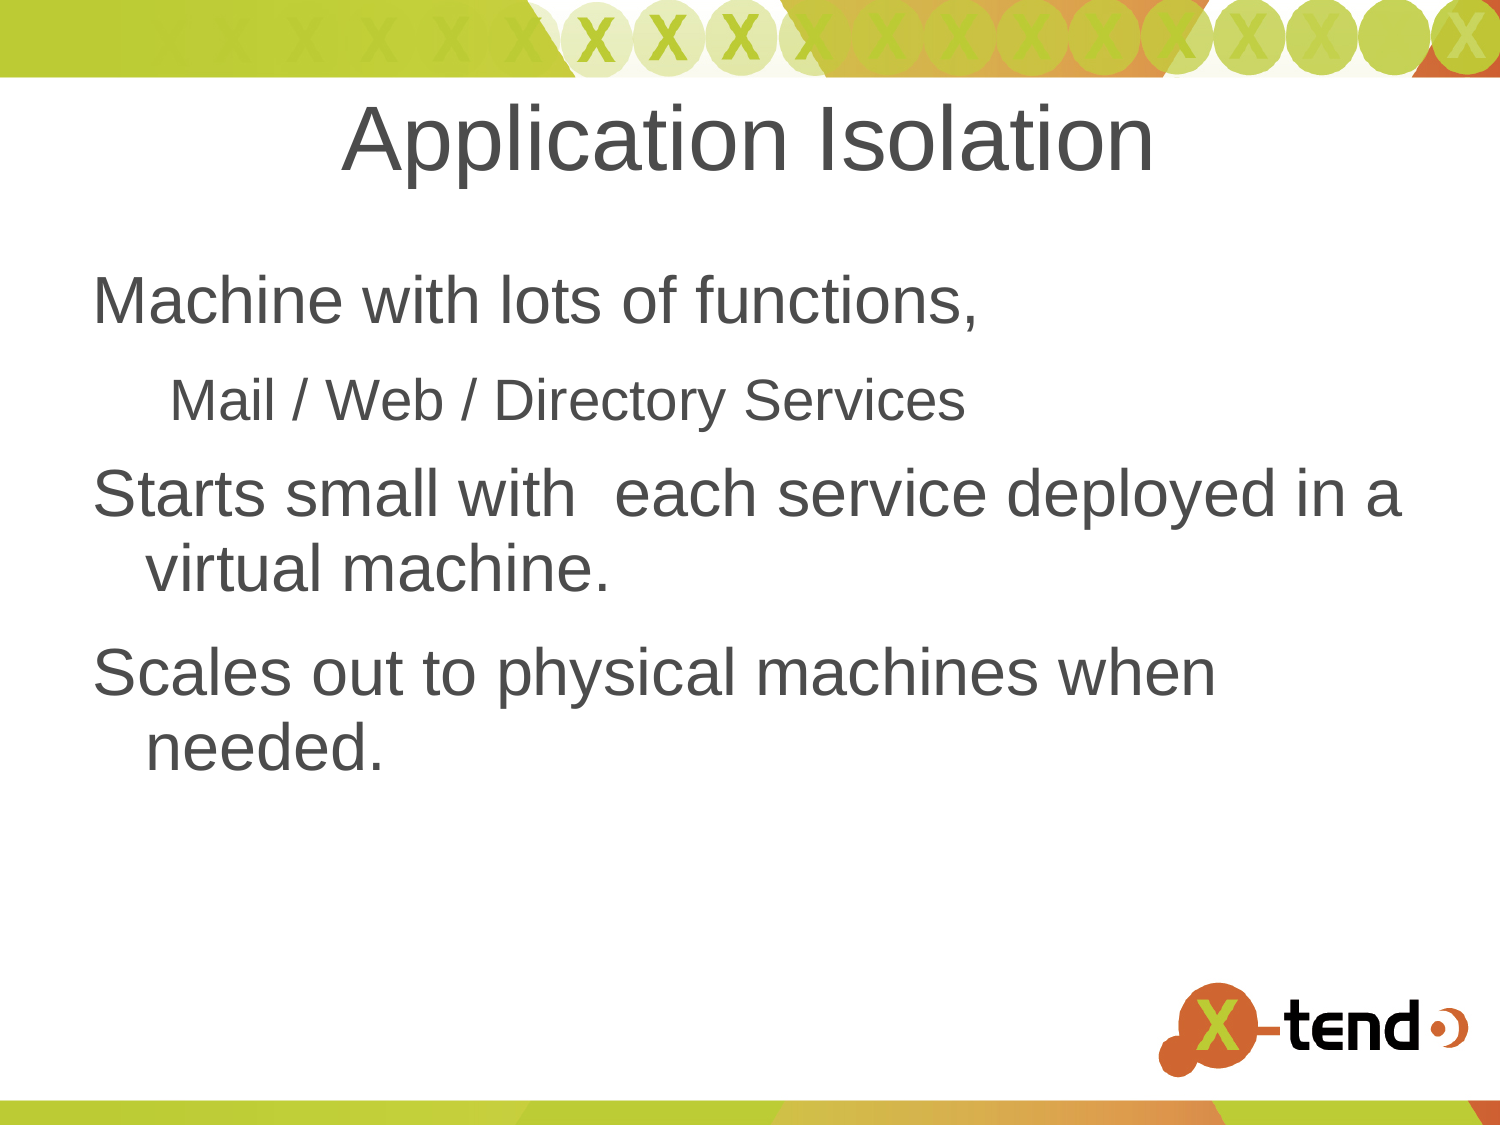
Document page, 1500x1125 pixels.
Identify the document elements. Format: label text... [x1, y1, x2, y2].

title Application Isolation [75, 44, 1425, 233]
list Machine with lots of functions, Mail / Web / Directory Services Starts small with each service deployed in a virtual machine. Scales out to physical machines when needed. [75, 263, 1425, 1006]
picture [0, 0, 1500, 1125]
